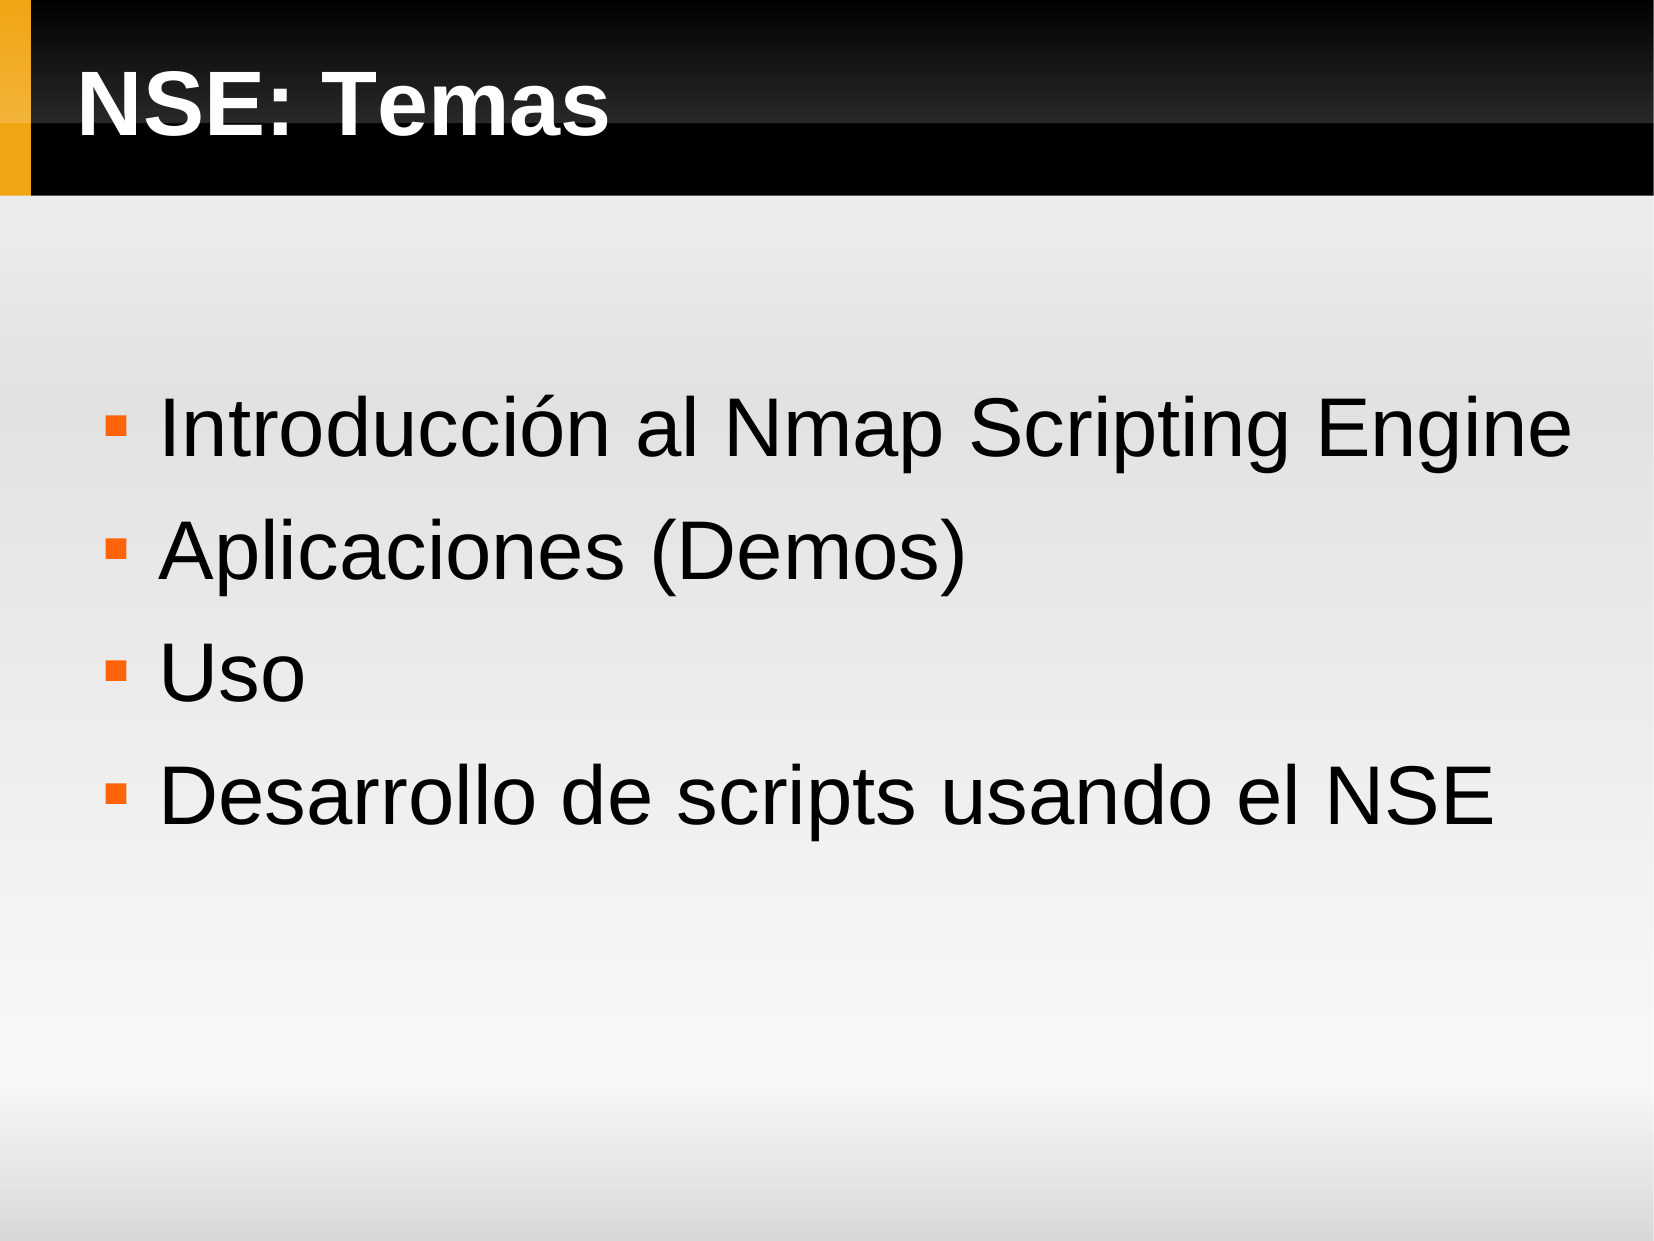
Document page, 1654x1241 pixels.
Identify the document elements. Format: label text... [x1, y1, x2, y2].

picture [0, 0, 1654, 1241]
title NSE: Temas [76, 0, 1565, 208]
list Introducción al Nmap Scripting Engine Aplicaciones (Demos) Uso Desarrollo de scripts usando el NSE [87, 381, 1576, 1201]
